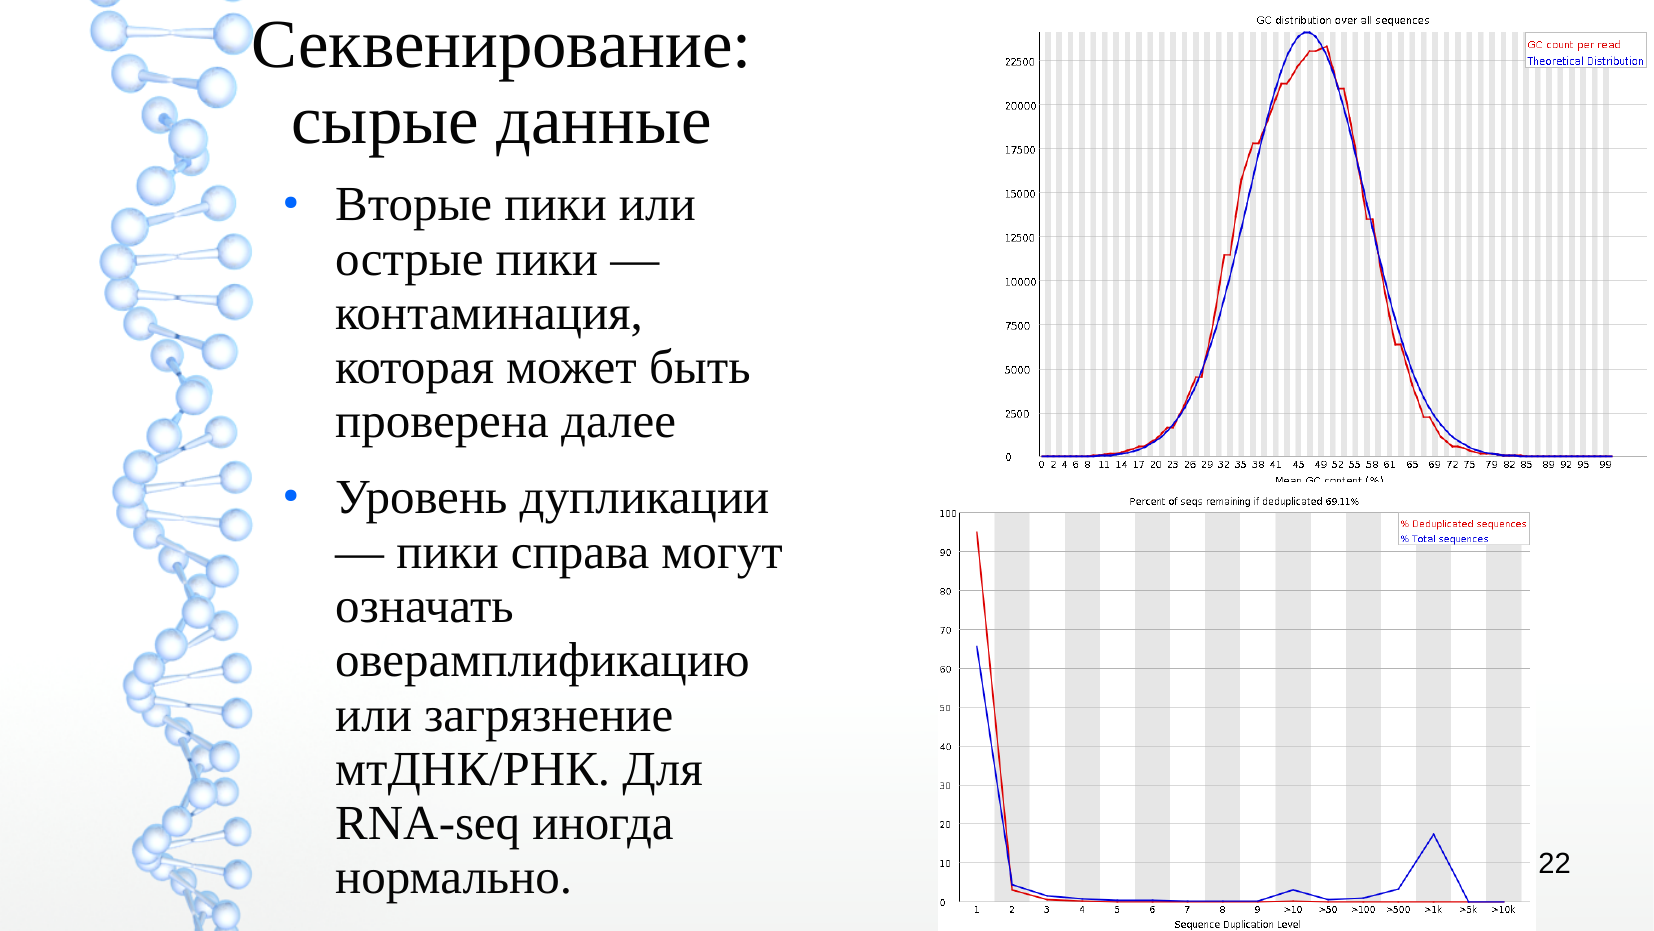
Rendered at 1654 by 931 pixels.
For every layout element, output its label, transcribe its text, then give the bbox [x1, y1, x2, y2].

picture [0, 0, 1654, 931]
list Вторые пики или острые пики — контаминация, которая может быть проверена далее Уровень дупликации — пики справа могут означать оверамплификацию или загрязнение мтДНК/РНК. Для RNA-seq иногда нормально. [265, 177, 804, 910]
title Секвенирование: сырые данные [165, 6, 839, 159]
